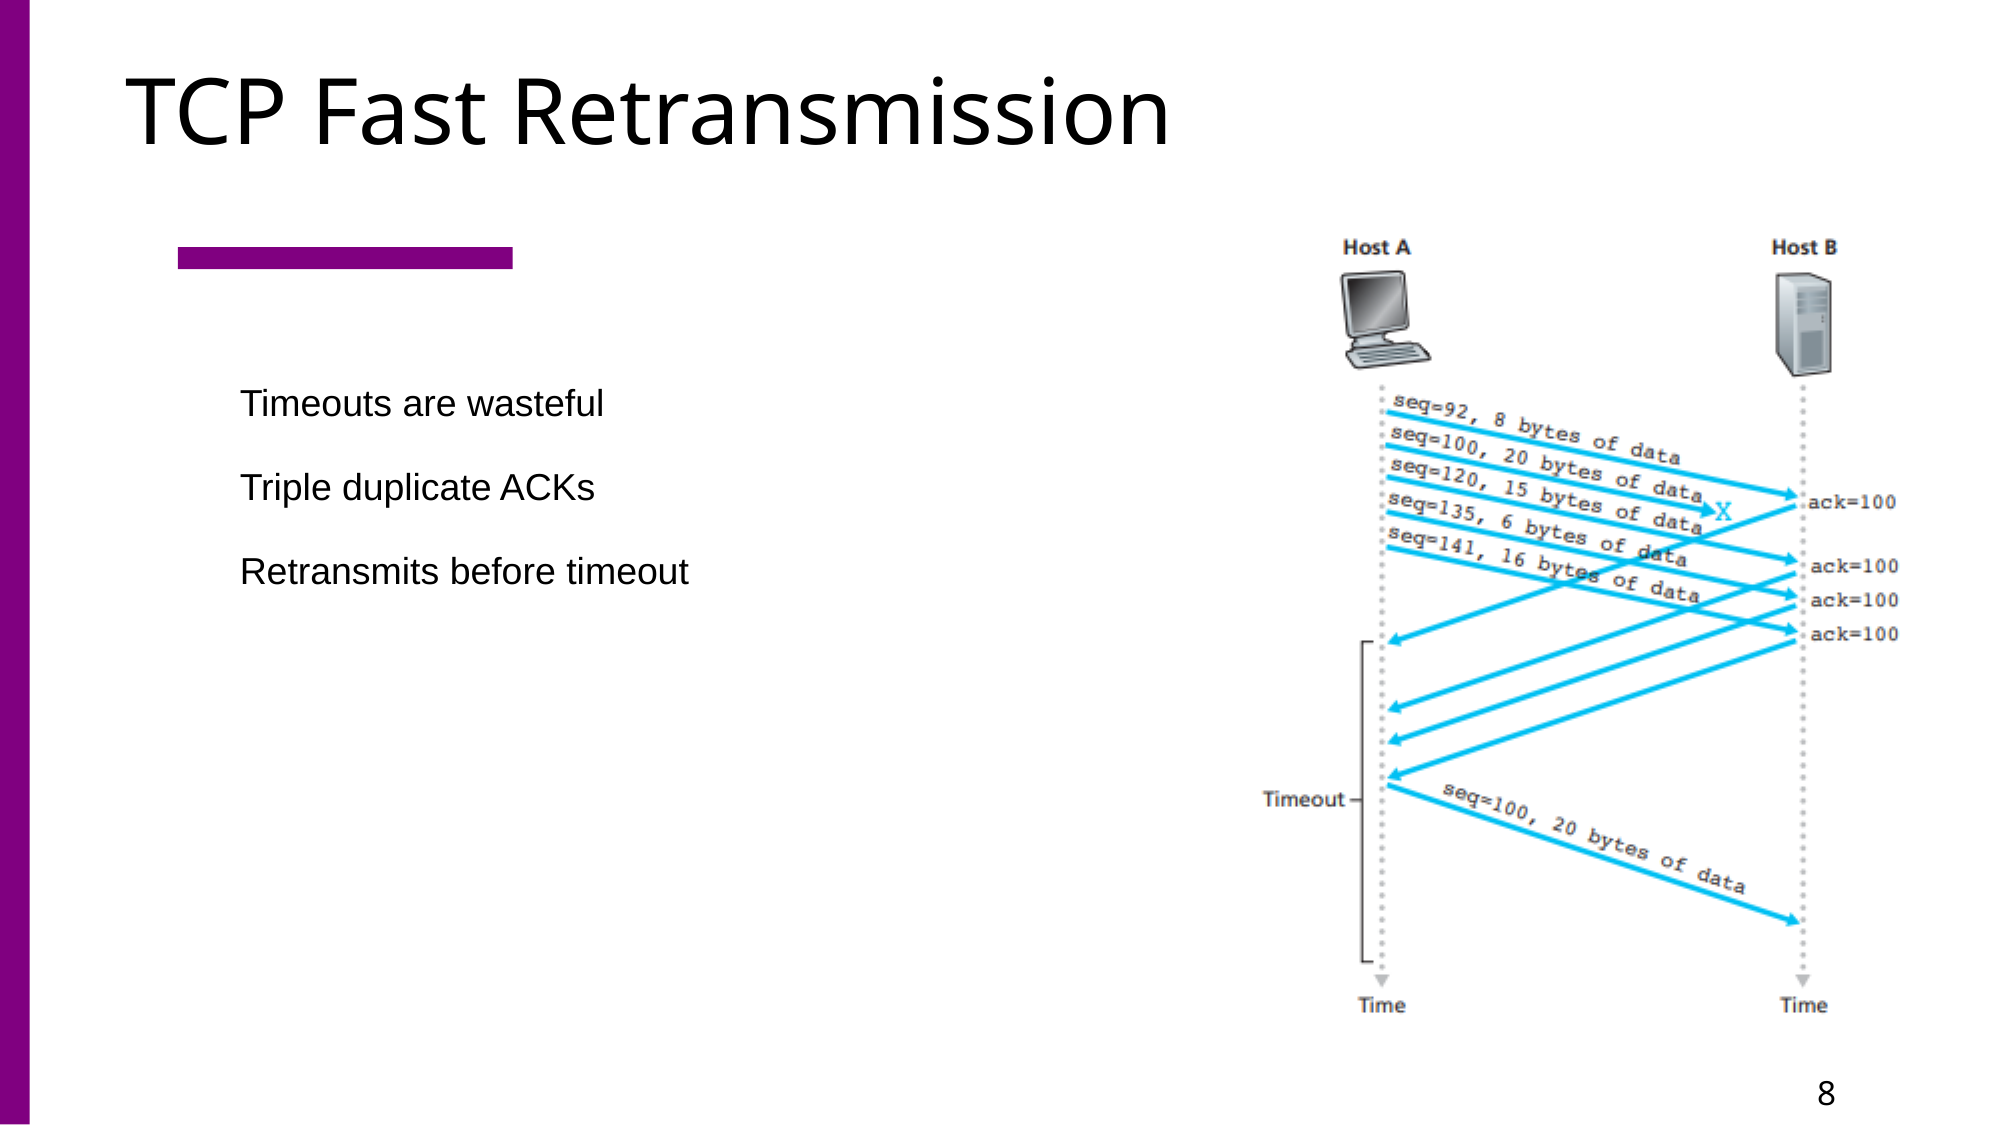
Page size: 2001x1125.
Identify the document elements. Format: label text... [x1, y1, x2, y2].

title TCP Fast Retransmission [74, 28, 1775, 189]
picture [1170, 211, 1930, 1036]
text_box Timeouts are wasteful Triple duplicate ACKs Retransmits before timeout [225, 375, 705, 684]
